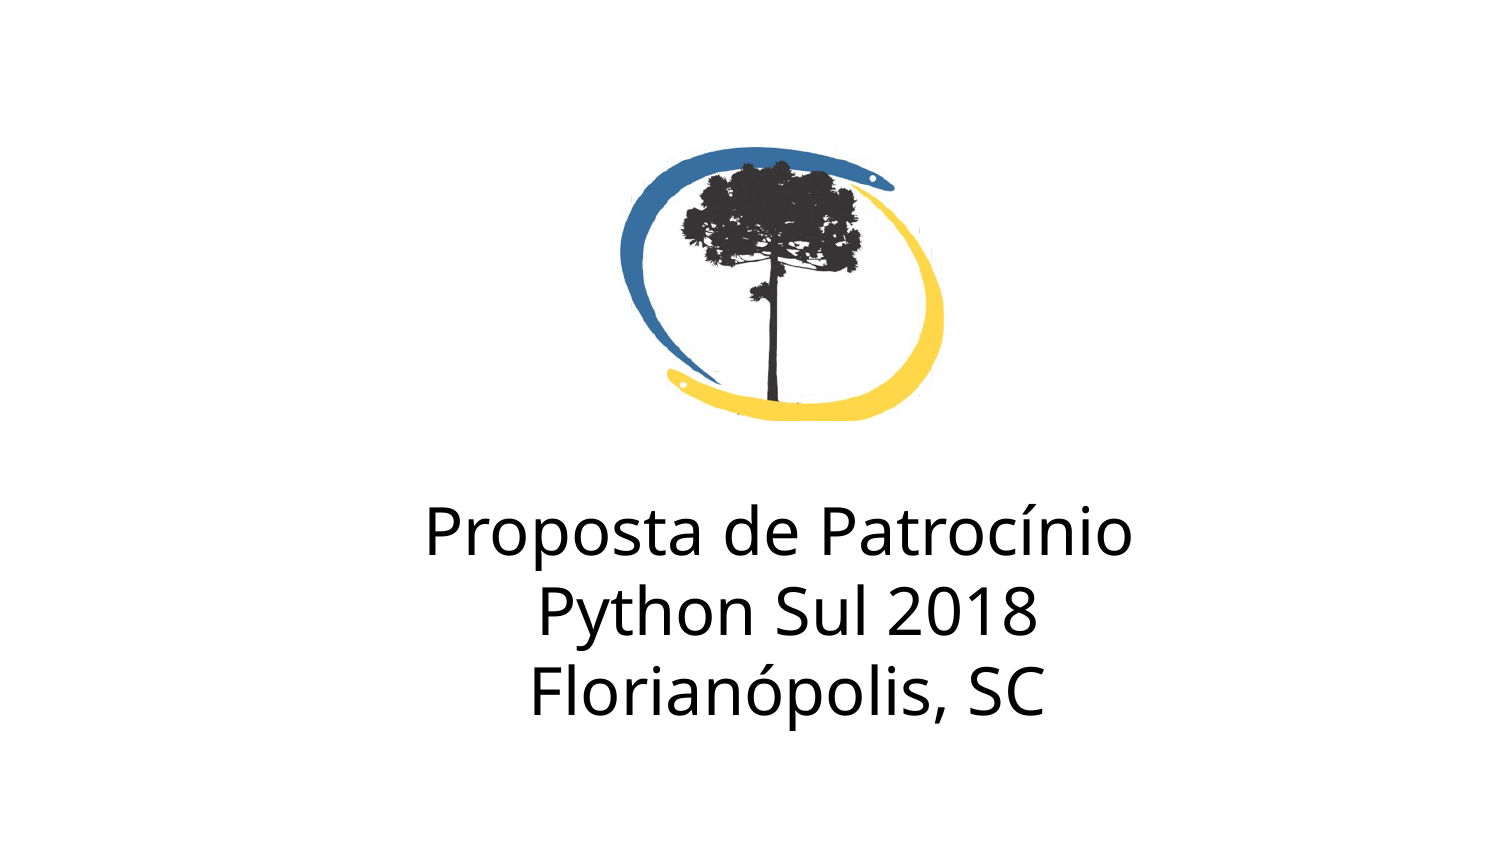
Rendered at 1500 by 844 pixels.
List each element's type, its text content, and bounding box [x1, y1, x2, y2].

text_box Proposta de Patrocínio Python Sul 2018 Florianópolis, SC [322, 474, 1254, 738]
picture [620, 147, 956, 421]
